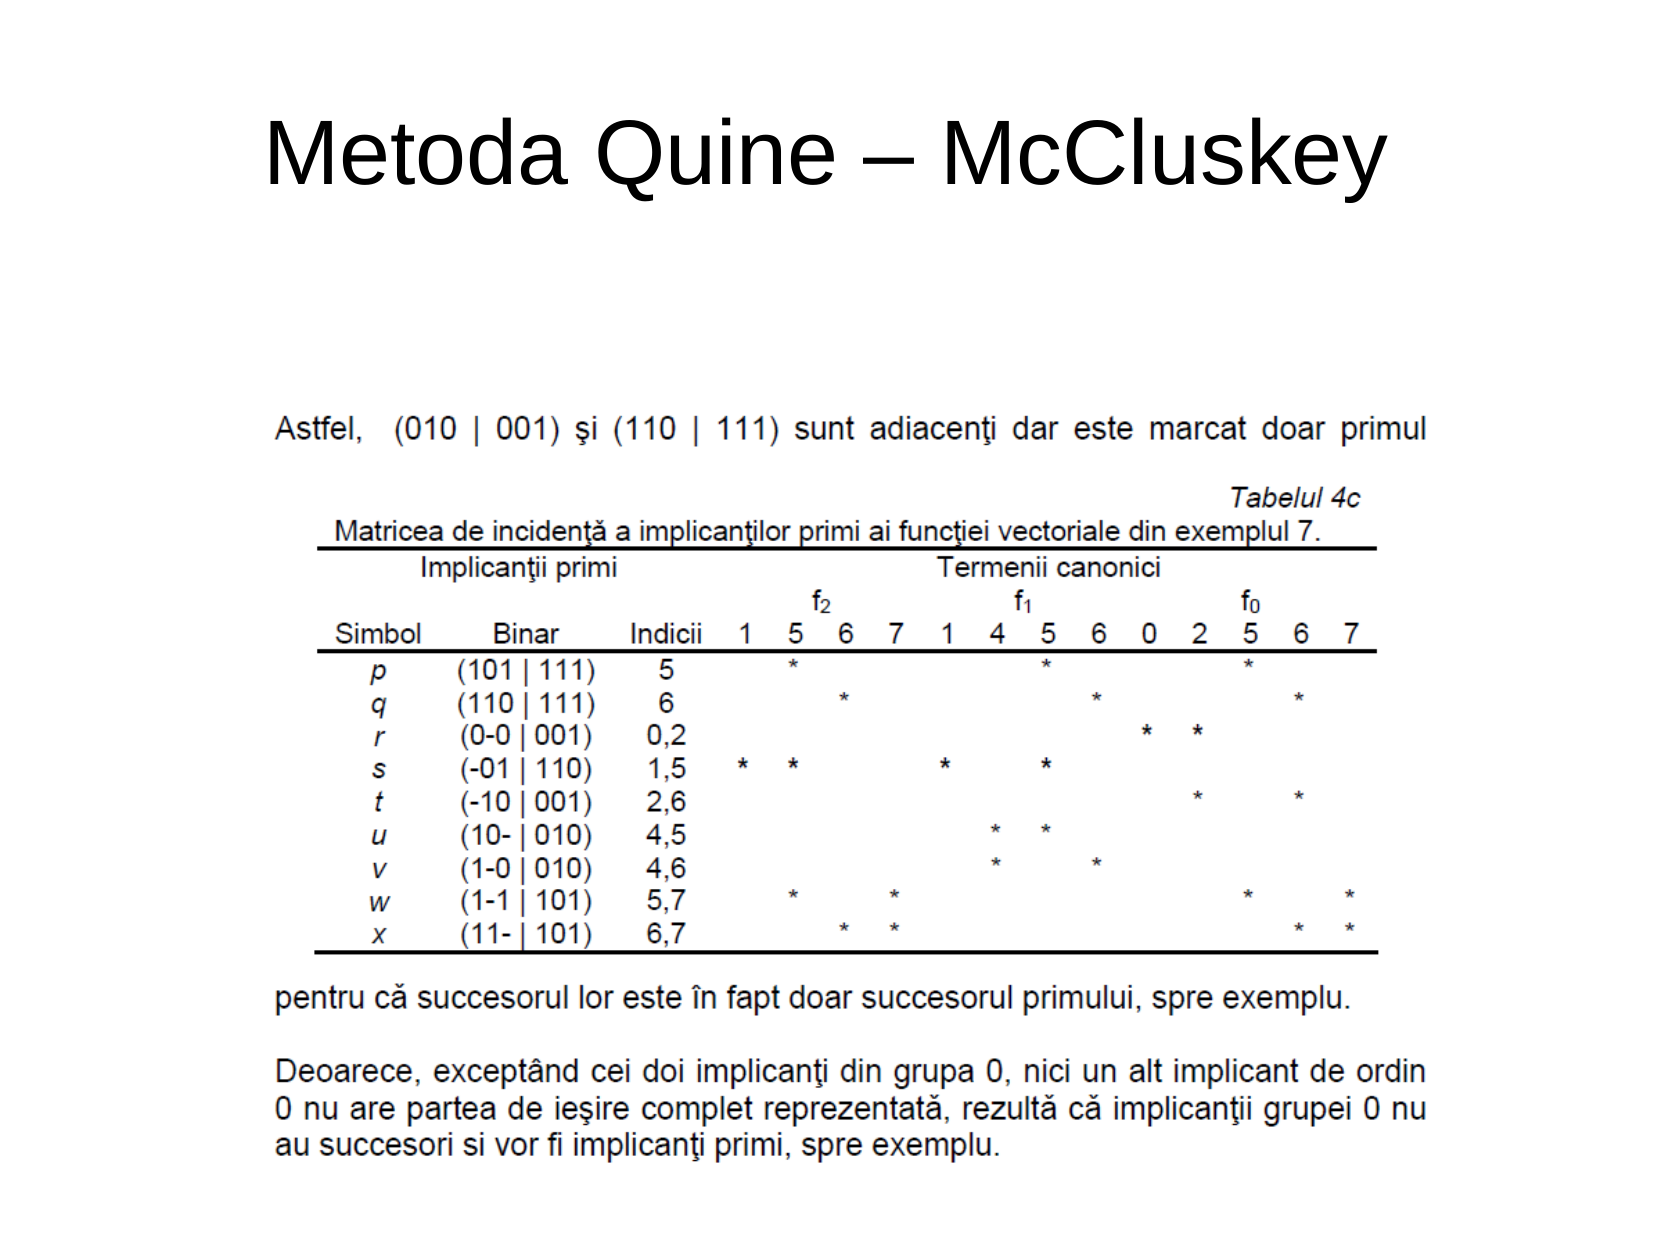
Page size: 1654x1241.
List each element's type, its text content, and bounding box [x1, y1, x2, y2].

picture [255, 405, 1445, 1186]
title Metoda Quine – McCluskey [82, 49, 1571, 257]
